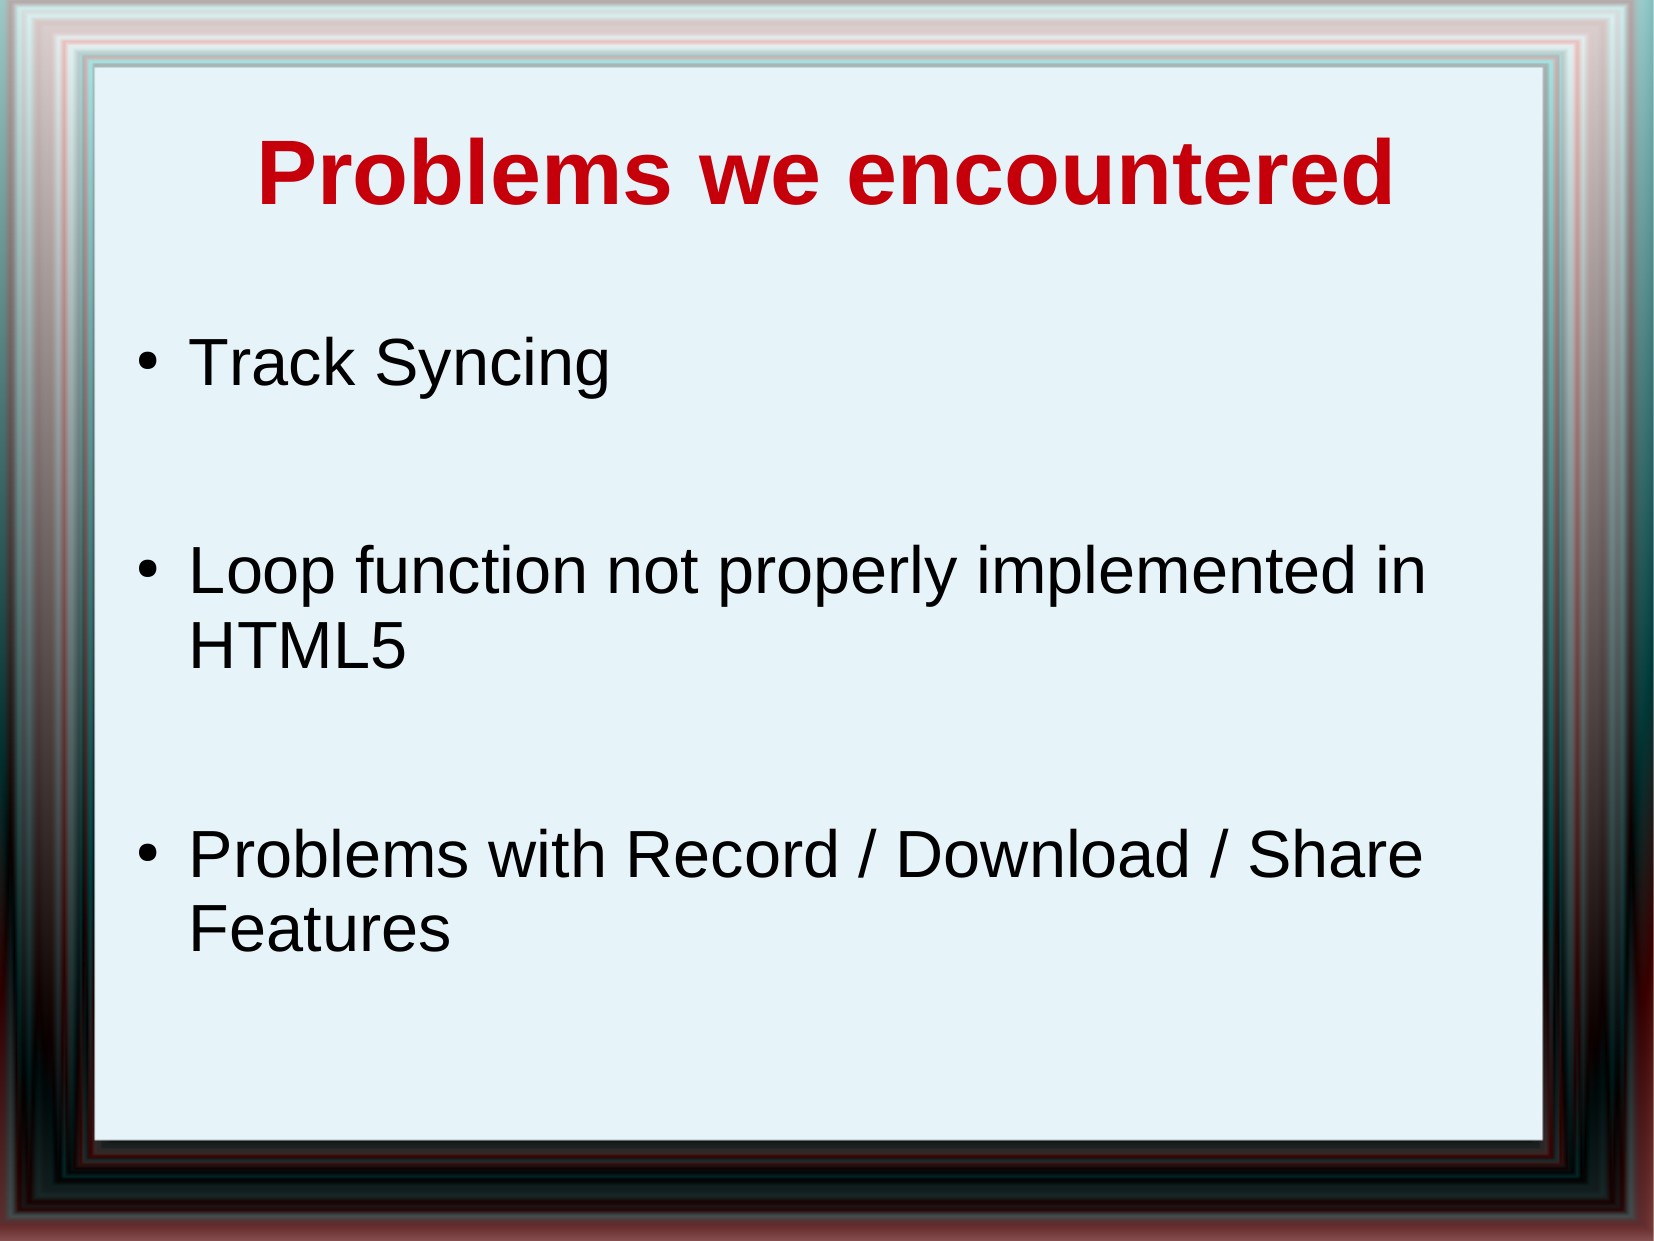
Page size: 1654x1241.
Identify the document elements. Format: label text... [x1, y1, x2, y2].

picture [0, 0, 1654, 1241]
list Track Syncing Loop function not properly implemented in HTML5 Problems with Record / Download / Share Features [118, 324, 1506, 1071]
title Problems we encountered [118, 88, 1536, 257]
